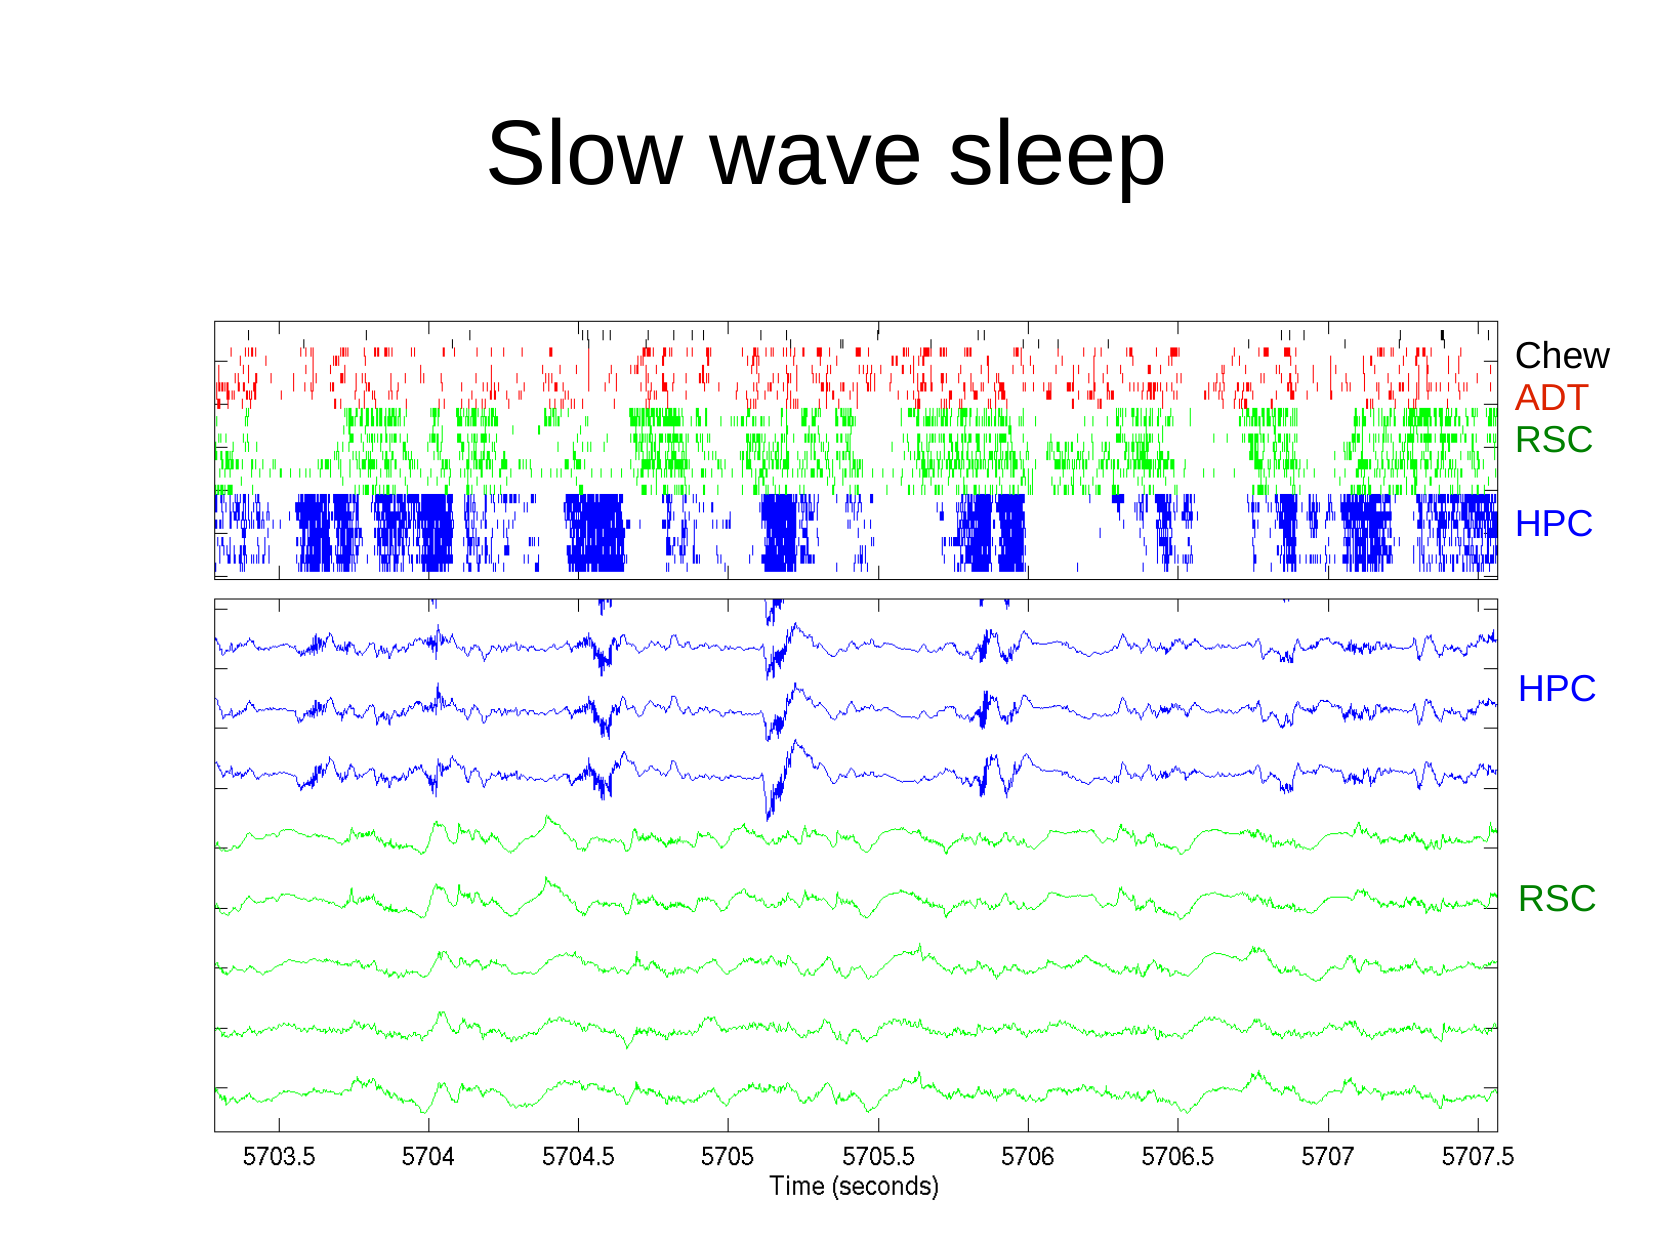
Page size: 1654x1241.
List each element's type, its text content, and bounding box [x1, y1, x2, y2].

text_box HPC RSC [1503, 660, 1612, 927]
text_box Chew ADT RSC HPC [1500, 327, 1626, 552]
picture [0, 246, 1654, 1241]
title Slow wave sleep [82, 49, 1571, 257]
